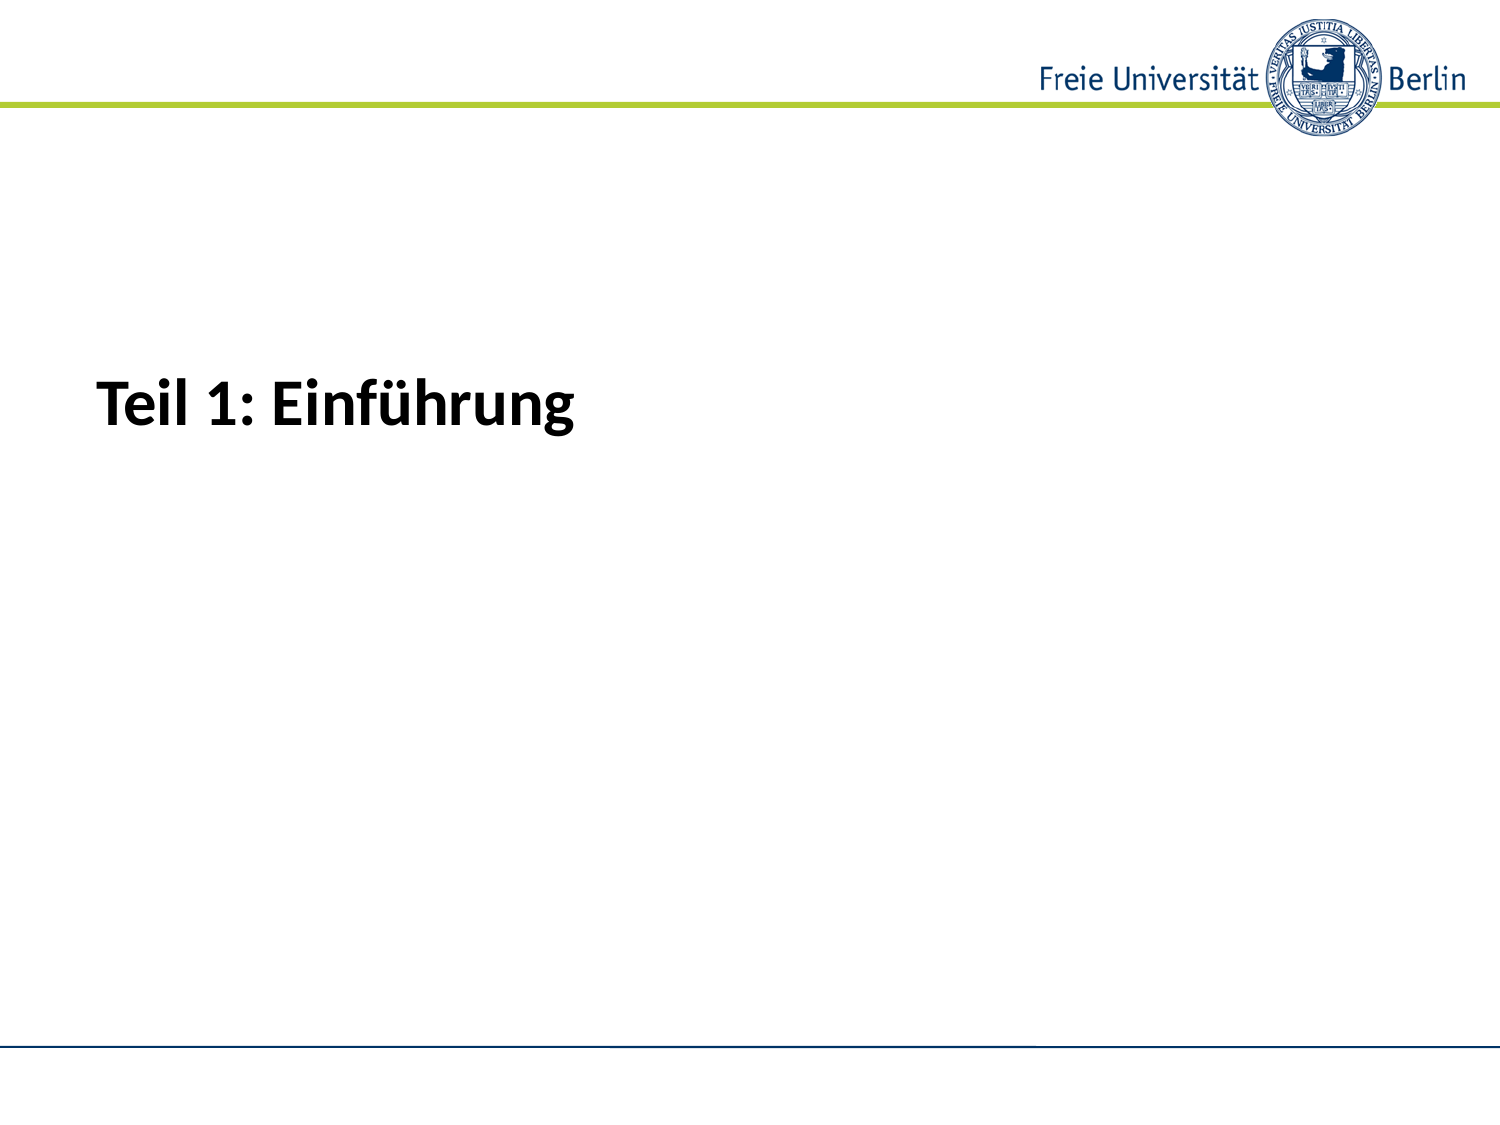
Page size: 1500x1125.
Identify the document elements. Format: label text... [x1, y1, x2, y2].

picture [1033, 19, 1470, 137]
title Teil 1: Einführung [96, 250, 1277, 546]
